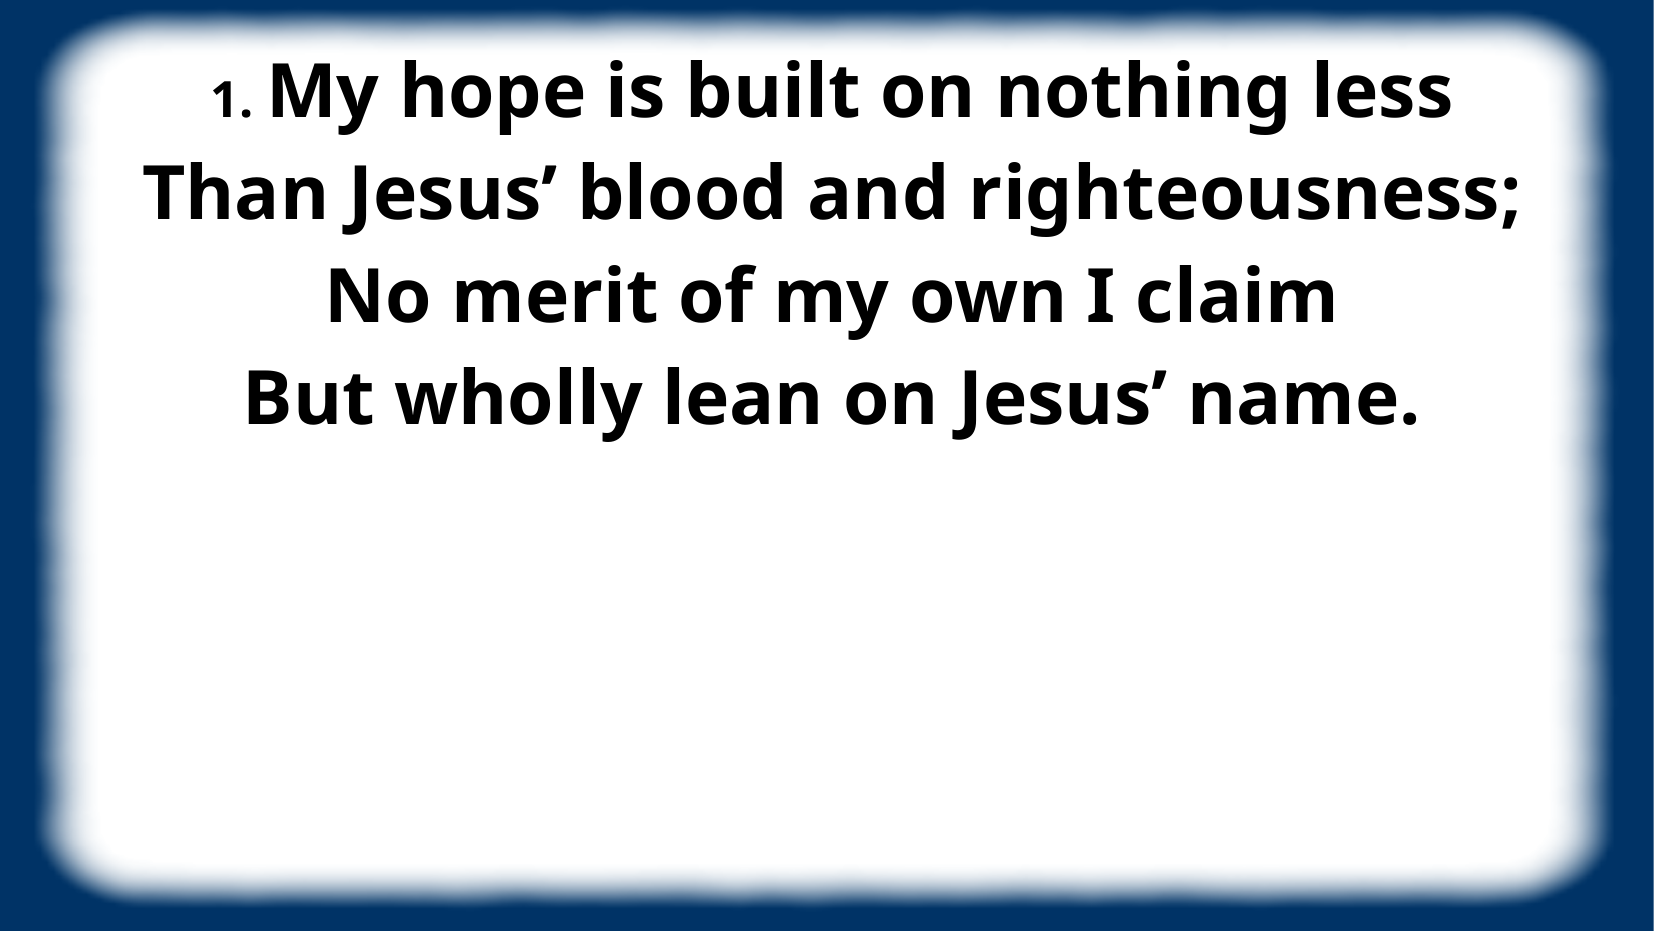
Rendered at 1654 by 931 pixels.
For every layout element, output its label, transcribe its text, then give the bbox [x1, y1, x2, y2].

text_box 1. My hope is built on nothing less Than Jesus’ blood and righteousness; No merit of my own I claim But wholly lean on Jesus’ name. [90, 30, 1576, 445]
picture [0, 0, 1654, 931]
